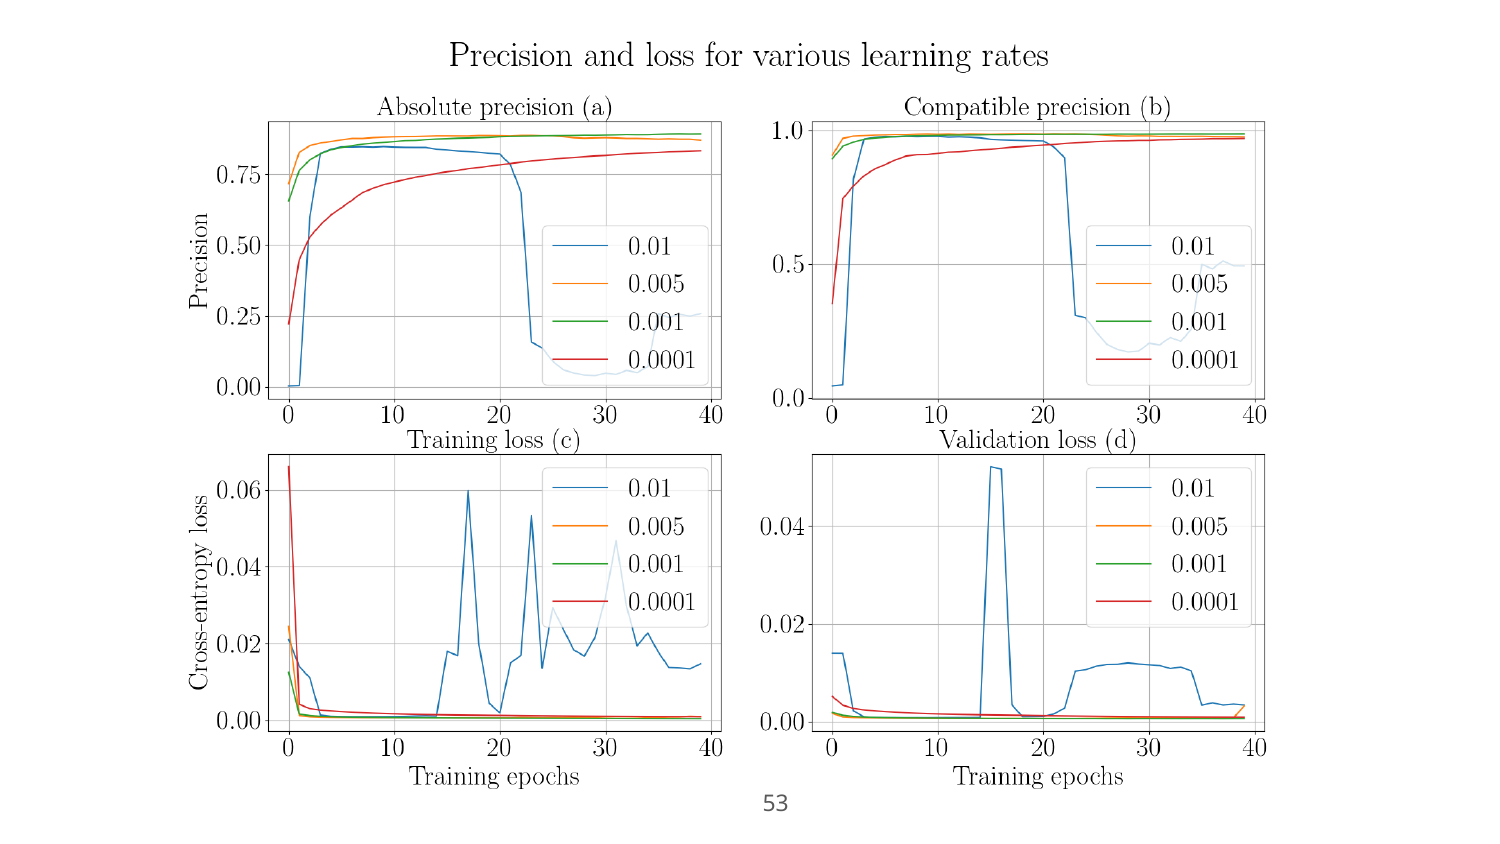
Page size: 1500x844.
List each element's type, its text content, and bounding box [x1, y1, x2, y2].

slide_number <number> [714, 771, 805, 837]
picture [107, 26, 1393, 818]
